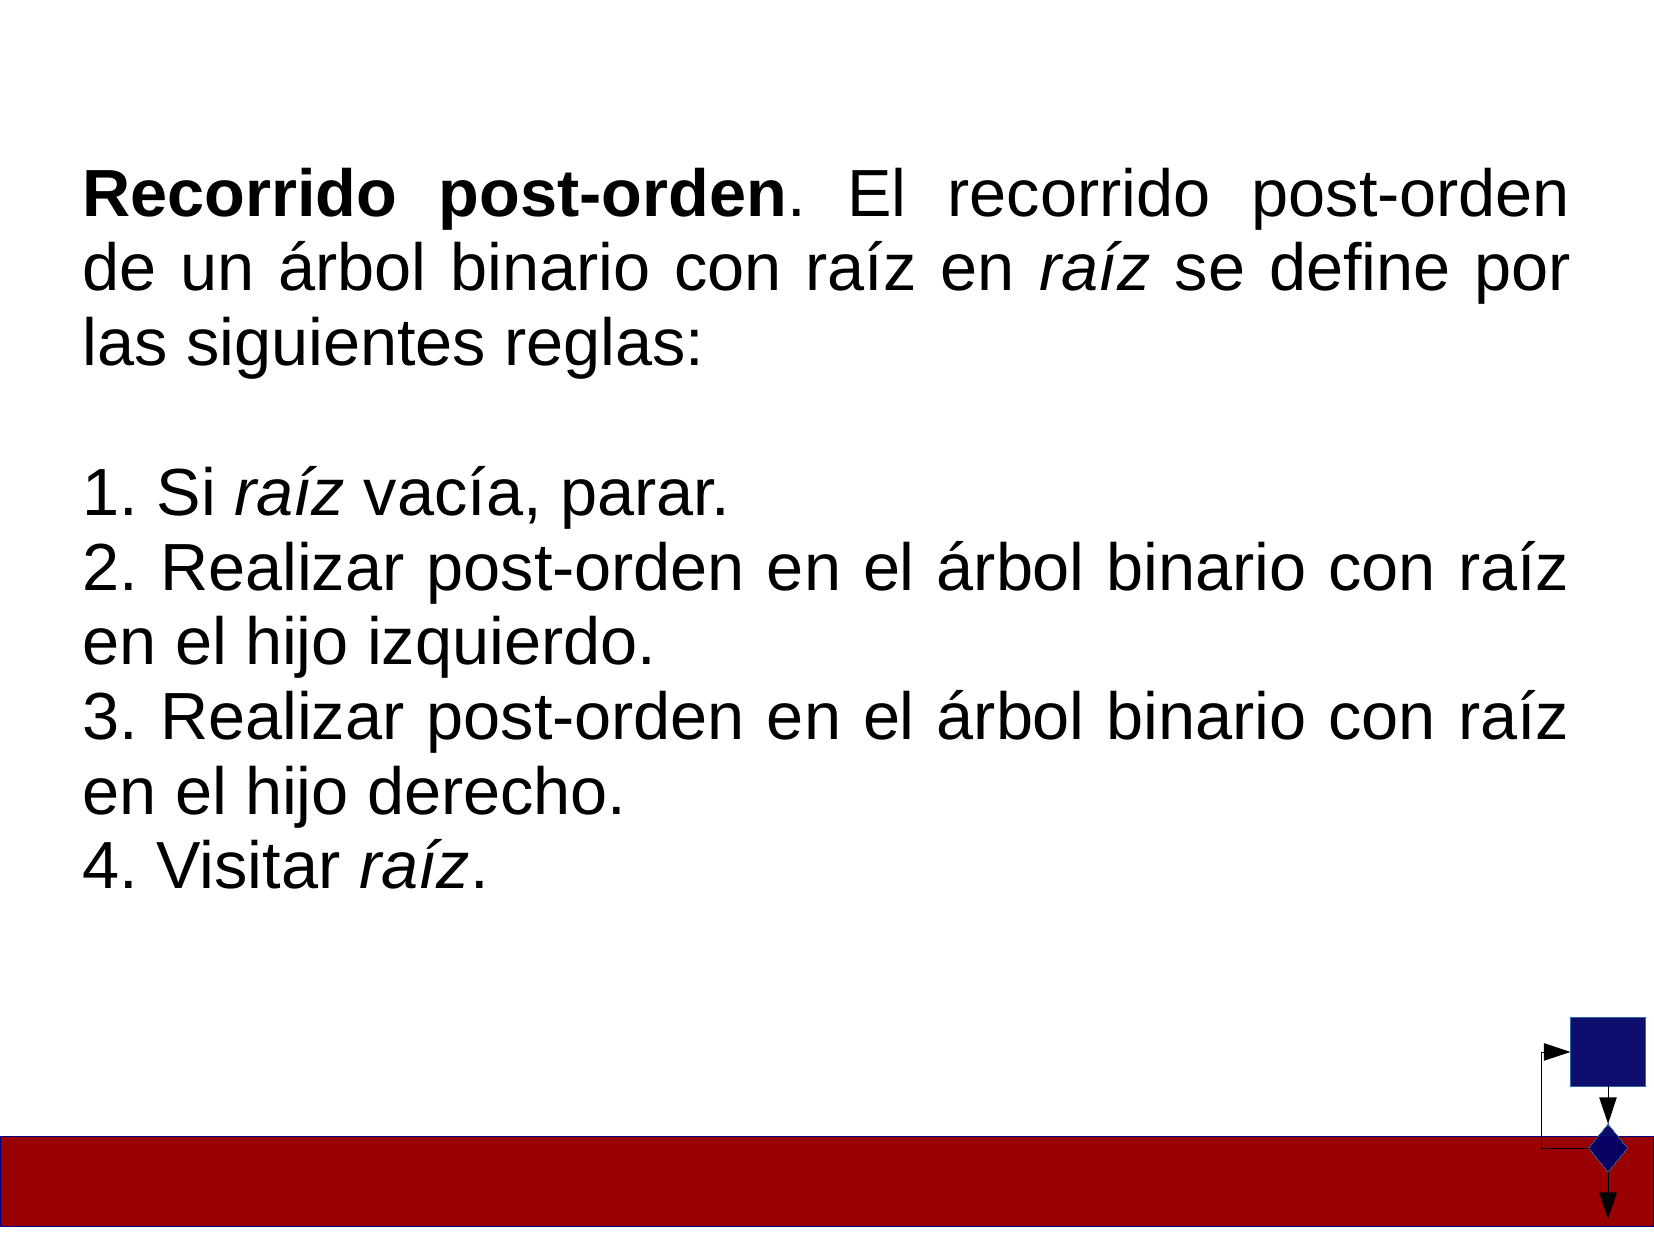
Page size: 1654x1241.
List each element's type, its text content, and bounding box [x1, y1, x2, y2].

subtitle Recorrido post-orden. El recorrido post-orden de un árbol binario con raíz en raíz se define por las siguientes reglas: 1. Si raíz vacía, parar. 2. Realizar post-orden en el árbol binario con raíz en el hijo izquierdo. 3. Realizar post-orden en el árbol binario con raíz en el hijo derecho. 4. Visitar raíz. [82, 49, 1571, 1010]
text_box [0, 1124, 1654, 1227]
text_box [1570, 1017, 1646, 1087]
